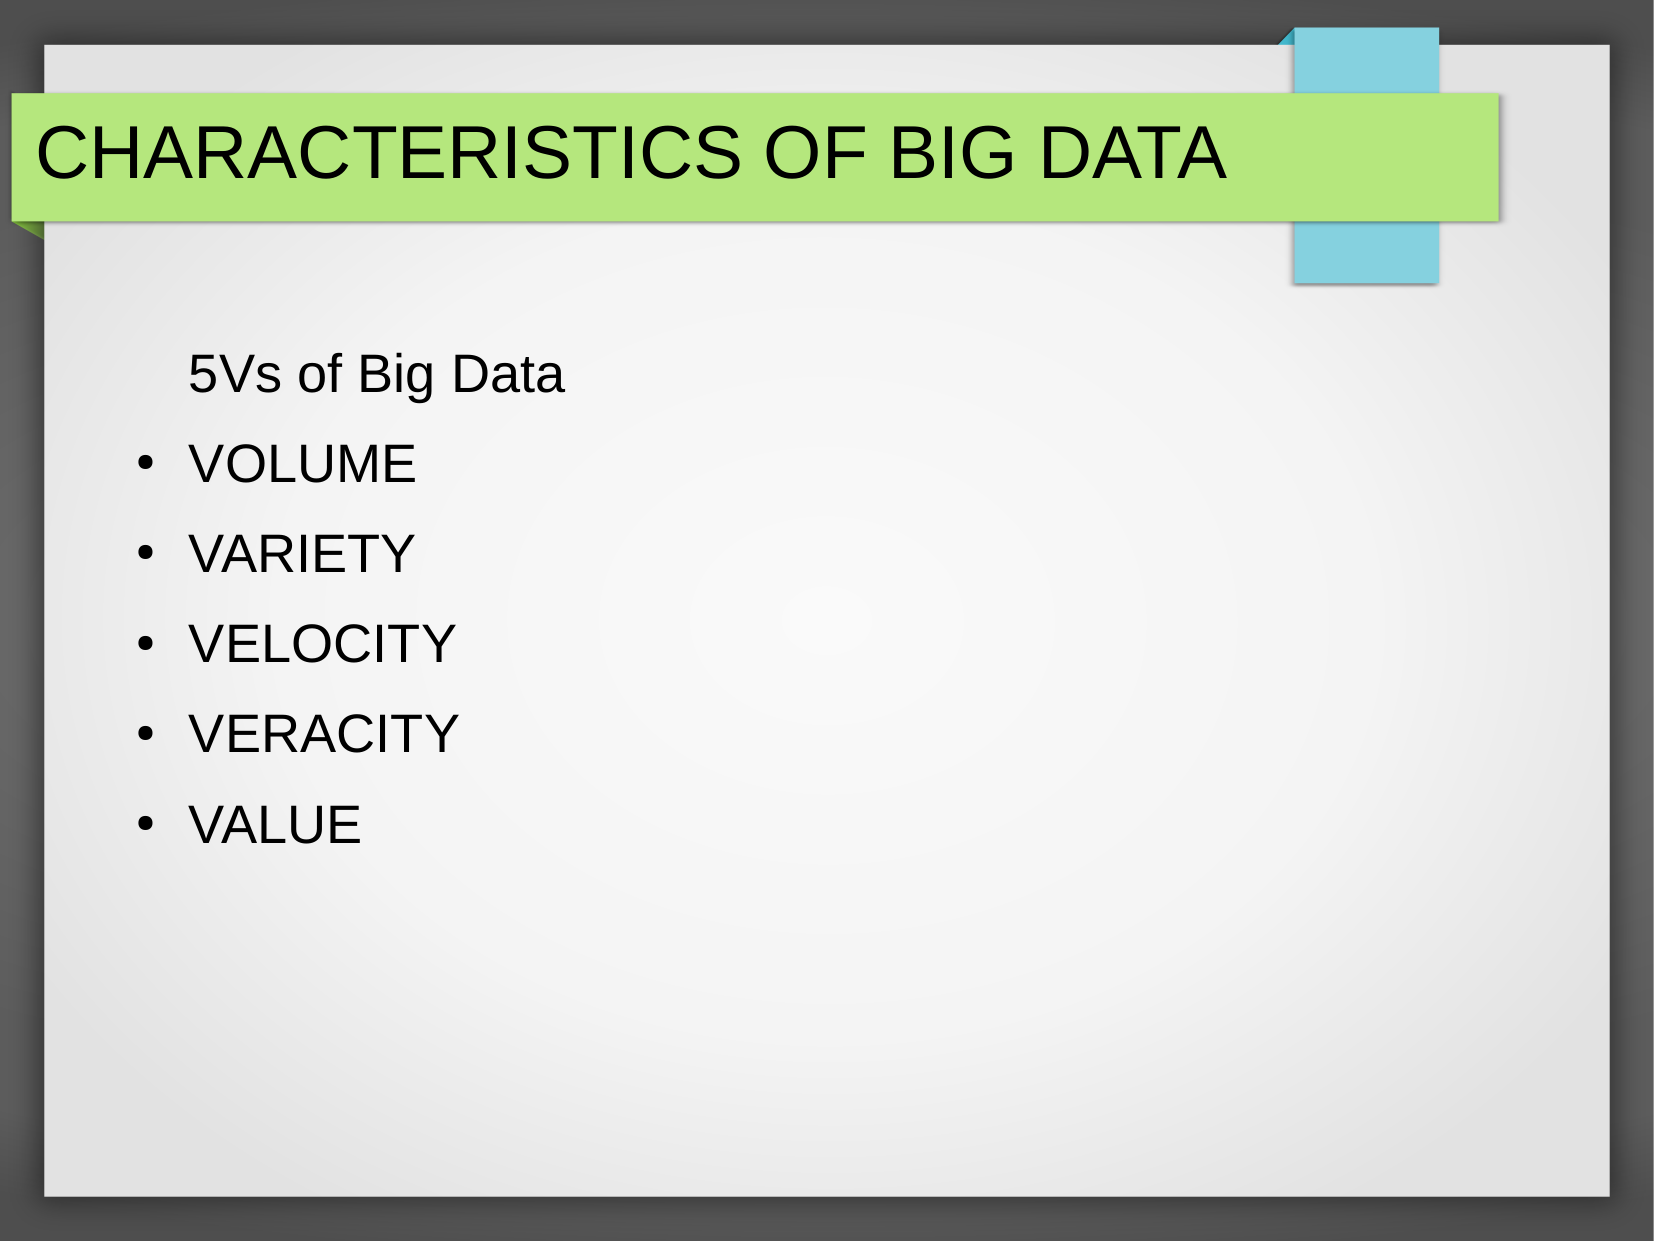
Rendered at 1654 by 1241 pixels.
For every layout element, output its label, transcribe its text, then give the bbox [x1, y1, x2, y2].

list 5Vs of Big Data VOLUME VARIETY VELOCITY VERACITY VALUE [118, 343, 1607, 1063]
title CHARACTERISTICS OF BIG DATA [35, 68, 1536, 237]
picture [0, 0, 1654, 1241]
